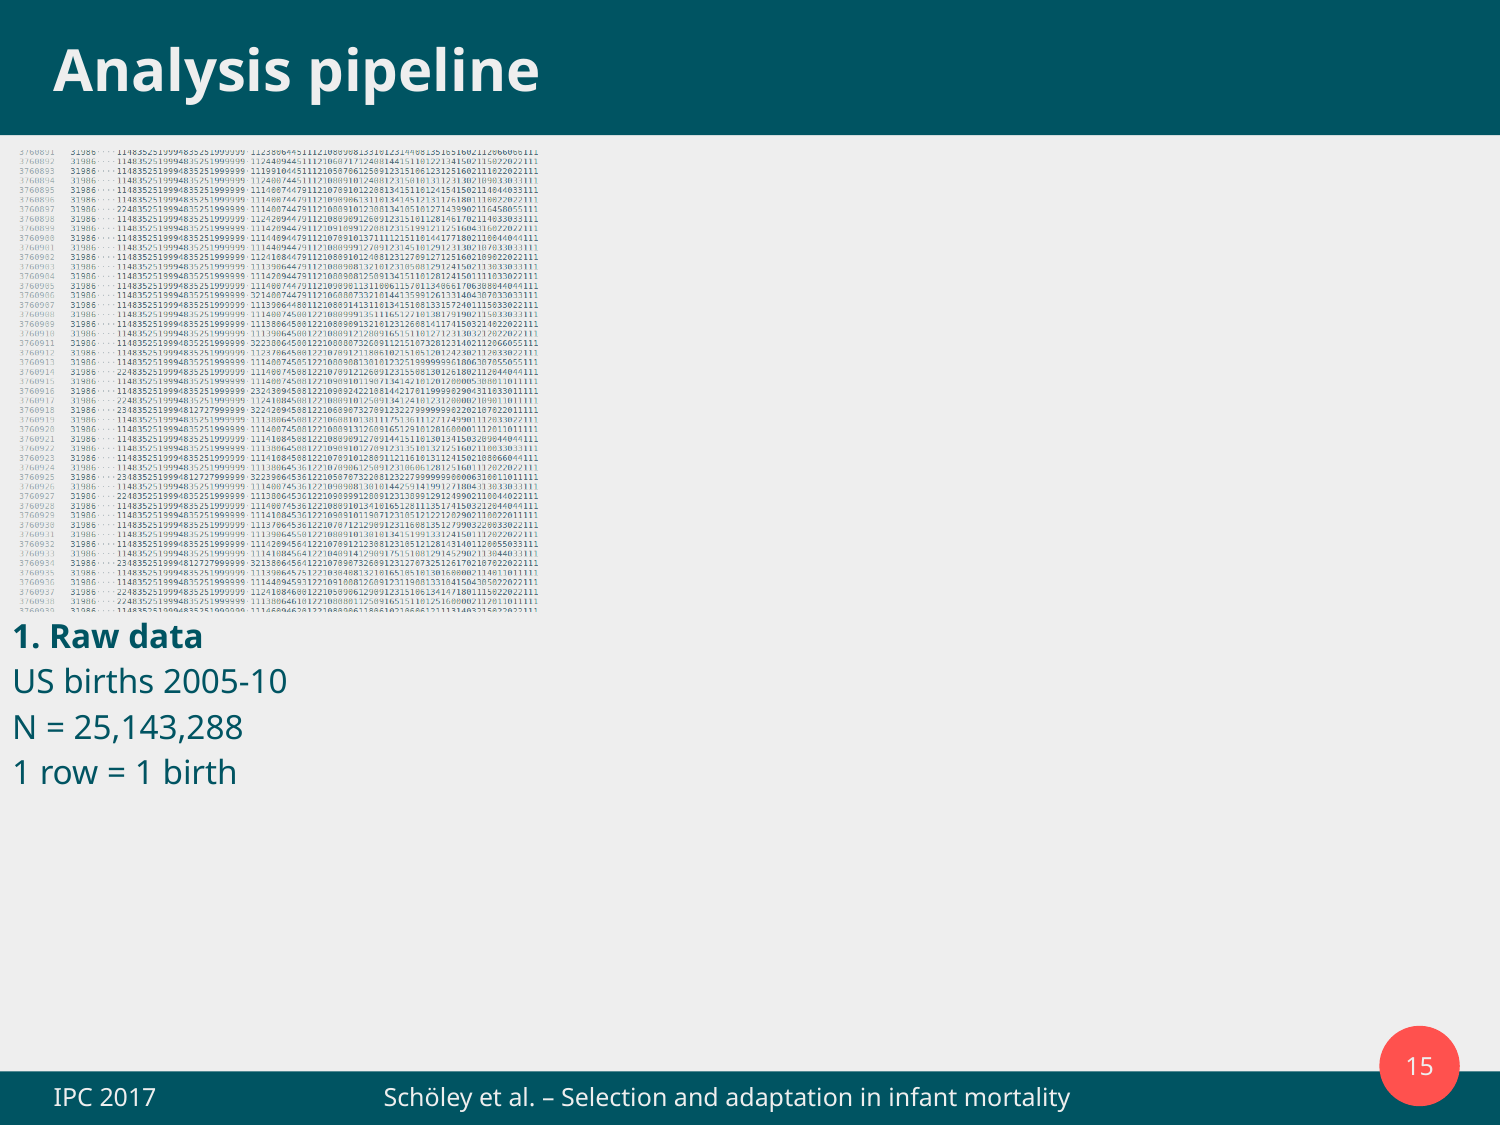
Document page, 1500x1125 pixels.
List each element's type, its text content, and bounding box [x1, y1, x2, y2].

text_box 1. Raw data US births 2005-10 N = 25,143,288 1 row = 1 birth [0, 605, 292, 796]
title Analysis pipeline [53, 0, 1447, 141]
picture [15, 150, 541, 612]
